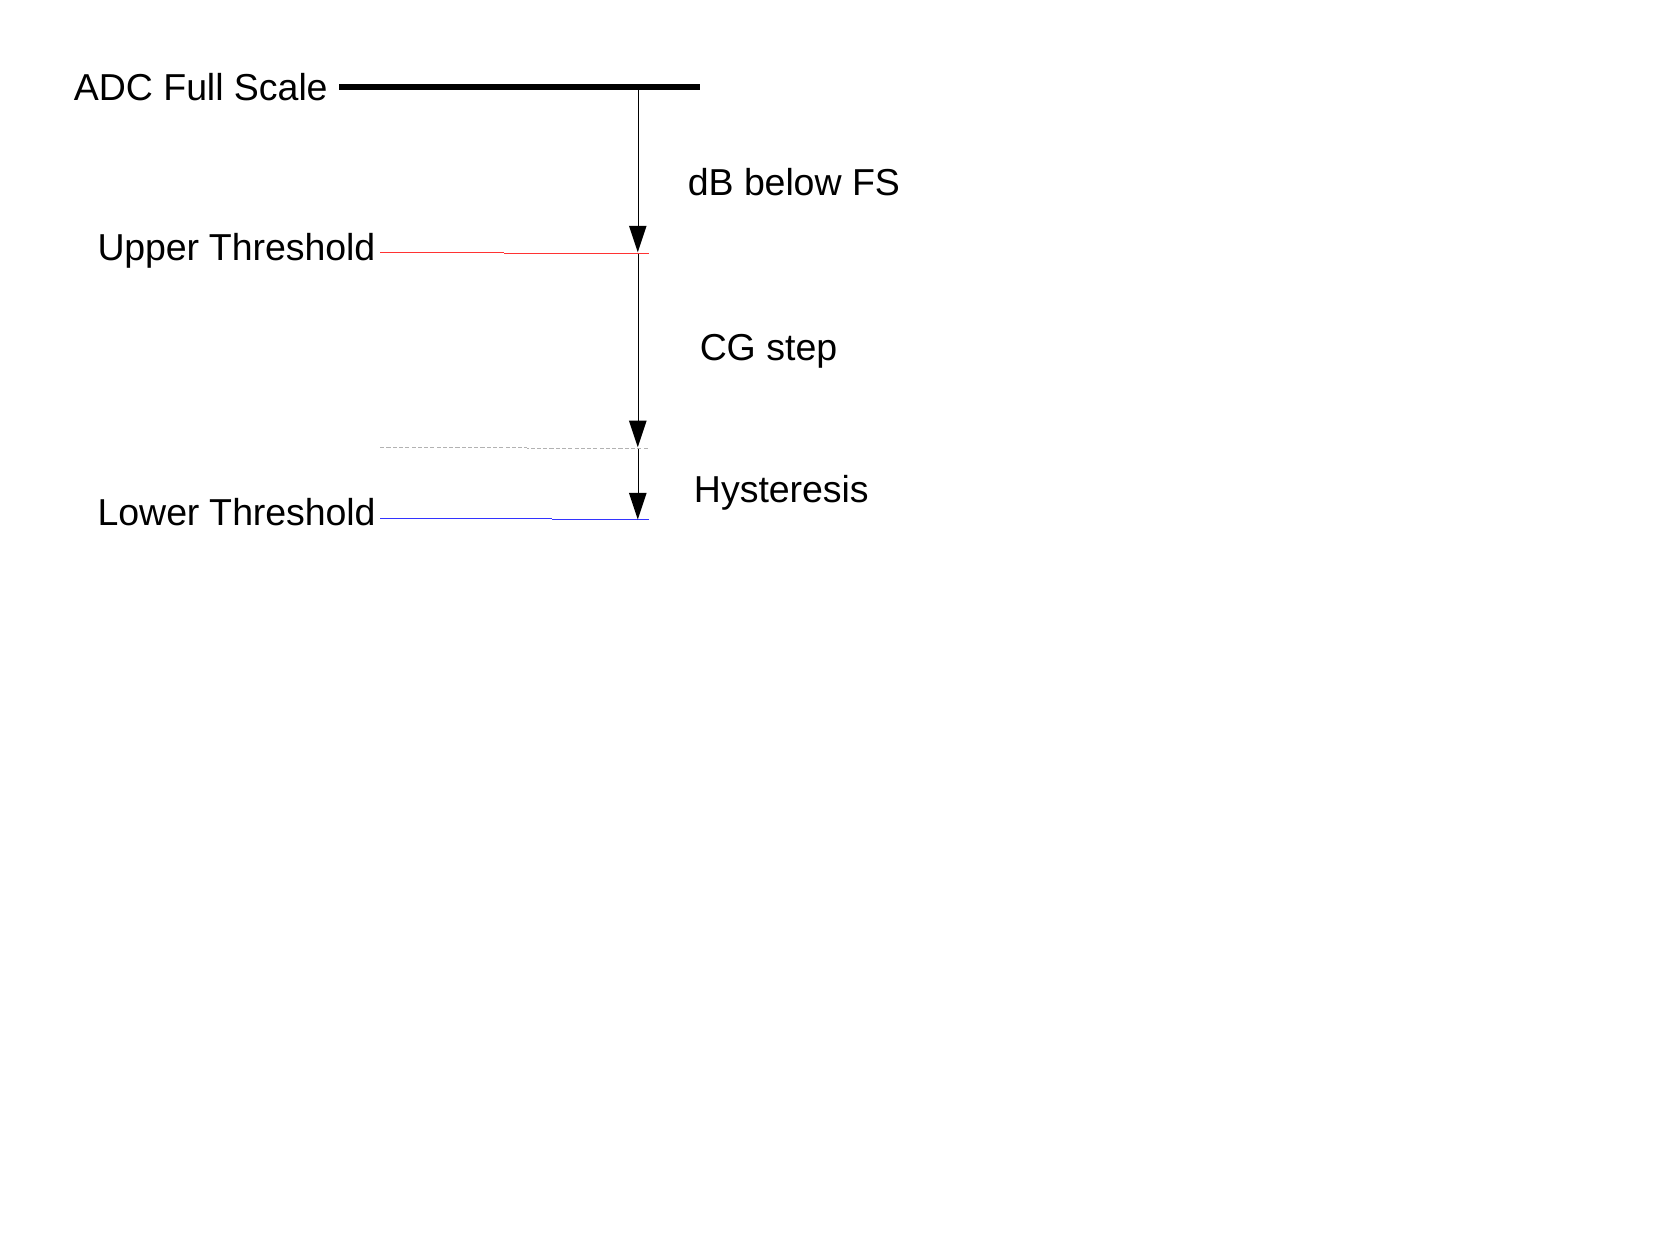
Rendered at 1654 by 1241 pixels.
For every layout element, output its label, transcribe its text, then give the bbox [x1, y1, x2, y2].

text_box CG step [685, 318, 853, 376]
text_box dB below FS [673, 153, 916, 211]
text_box ADC Full Scale [59, 59, 343, 116]
text_box Hysteresis [679, 460, 884, 518]
text_box Lower Threshold [82, 484, 391, 542]
text_box Upper Threshold [82, 218, 391, 276]
